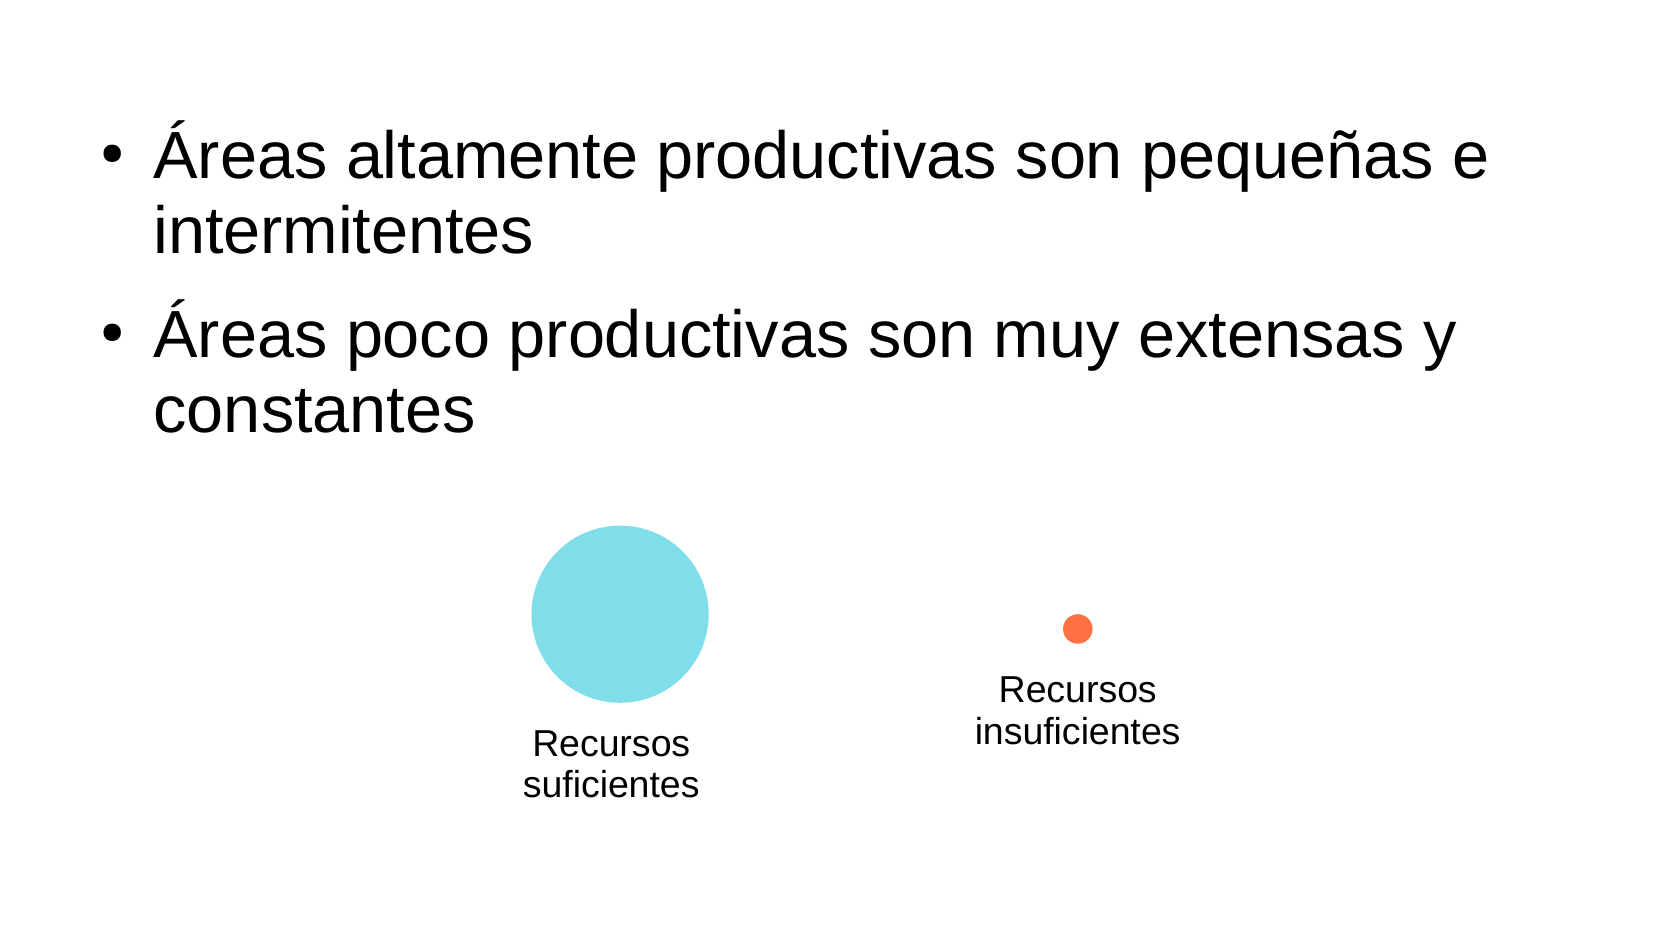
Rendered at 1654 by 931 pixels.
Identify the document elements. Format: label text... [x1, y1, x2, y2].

text_box Recursos insuficientes [915, 661, 1241, 761]
text_box Recursos suficientes [448, 714, 774, 814]
text_box [1062, 614, 1093, 644]
list Áreas altamente productivas son pequeñas e intermitentes Áreas poco productivas son muy extensas y constantes [82, 118, 1571, 758]
text_box [531, 525, 709, 703]
